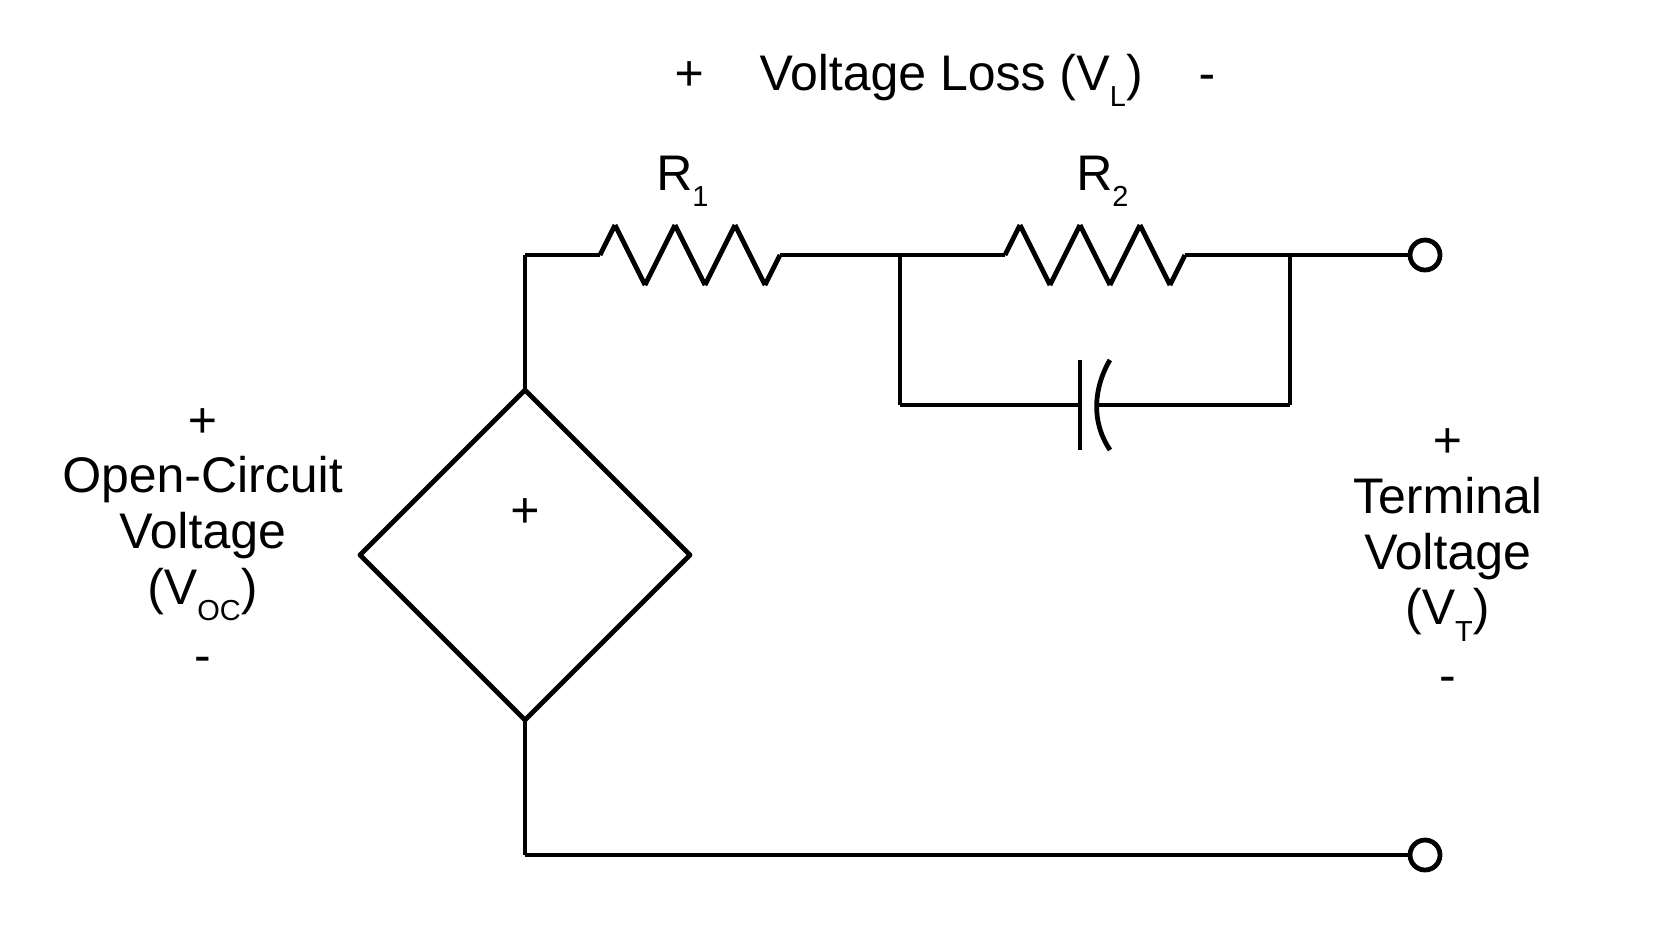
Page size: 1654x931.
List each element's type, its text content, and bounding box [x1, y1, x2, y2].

text_box [1410, 840, 1441, 871]
text_box + Terminal Voltage (VT) - [1290, 405, 1606, 711]
text_box + [361, 390, 691, 721]
text_box R1 [525, 135, 841, 223]
text_box + Open-Circuit Voltage (VOC) - [45, 384, 361, 691]
text_box R2 [945, 135, 1261, 223]
text_box + Voltage Loss (VL) - [495, 37, 1396, 121]
text_box [1410, 240, 1441, 271]
